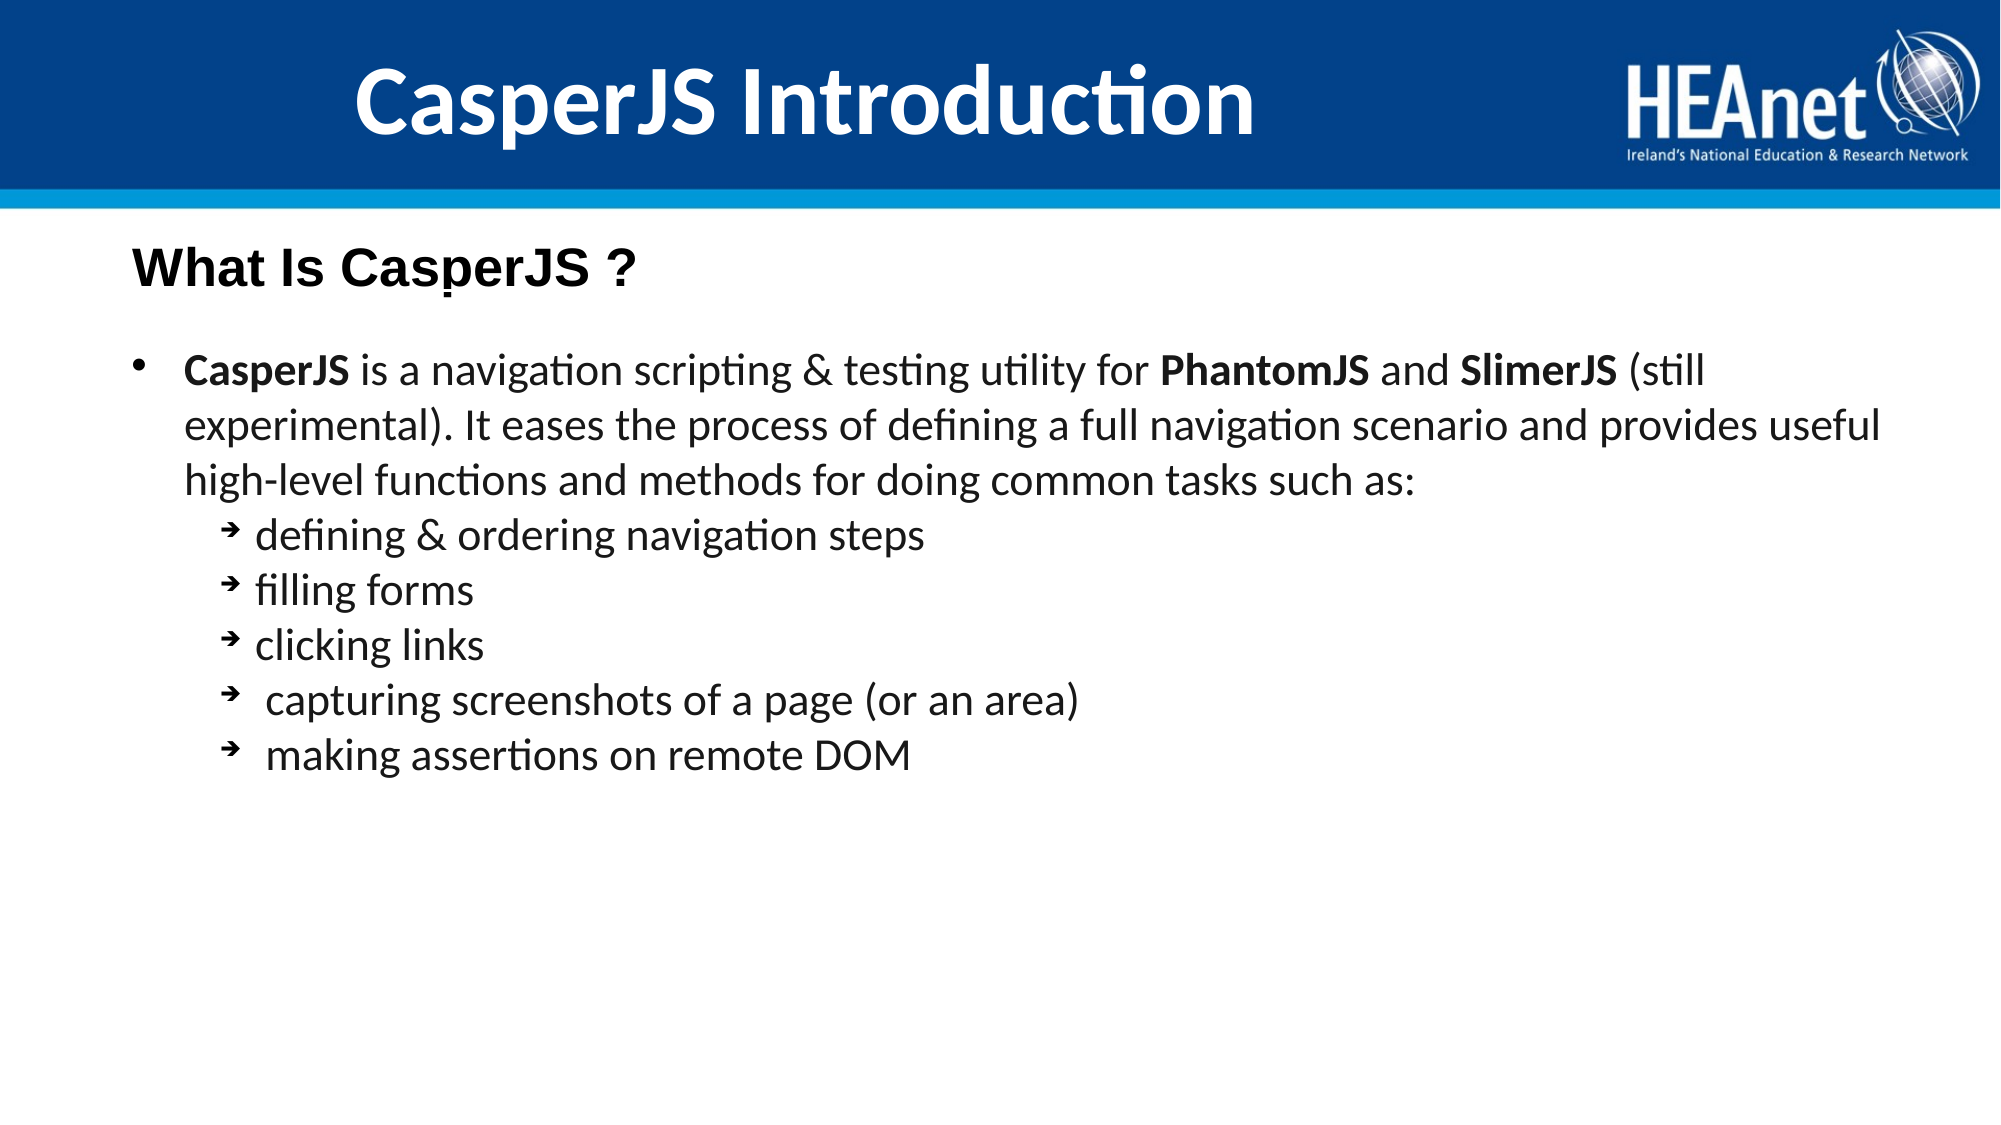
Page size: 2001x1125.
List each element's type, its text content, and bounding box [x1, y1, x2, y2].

picture [0, 0, 2001, 189]
text_box CasperJS Introduction [54, 35, 1559, 154]
text_box CasperJS is a navigation scripting & testing utility for PhantomJS and SlimerJS (still experimental). It eases the process of defining a full navigation scenario and provides useful high-level functions and methods for doing common tasks such as: defining & ordering navigation steps filling forms clicking links capturing screenshots of a page (or an area) making assertions on remote DOM [113, 339, 1914, 992]
text_box What Is CasperJS ? [118, 224, 1902, 331]
picture [0, 208, 2001, 1125]
